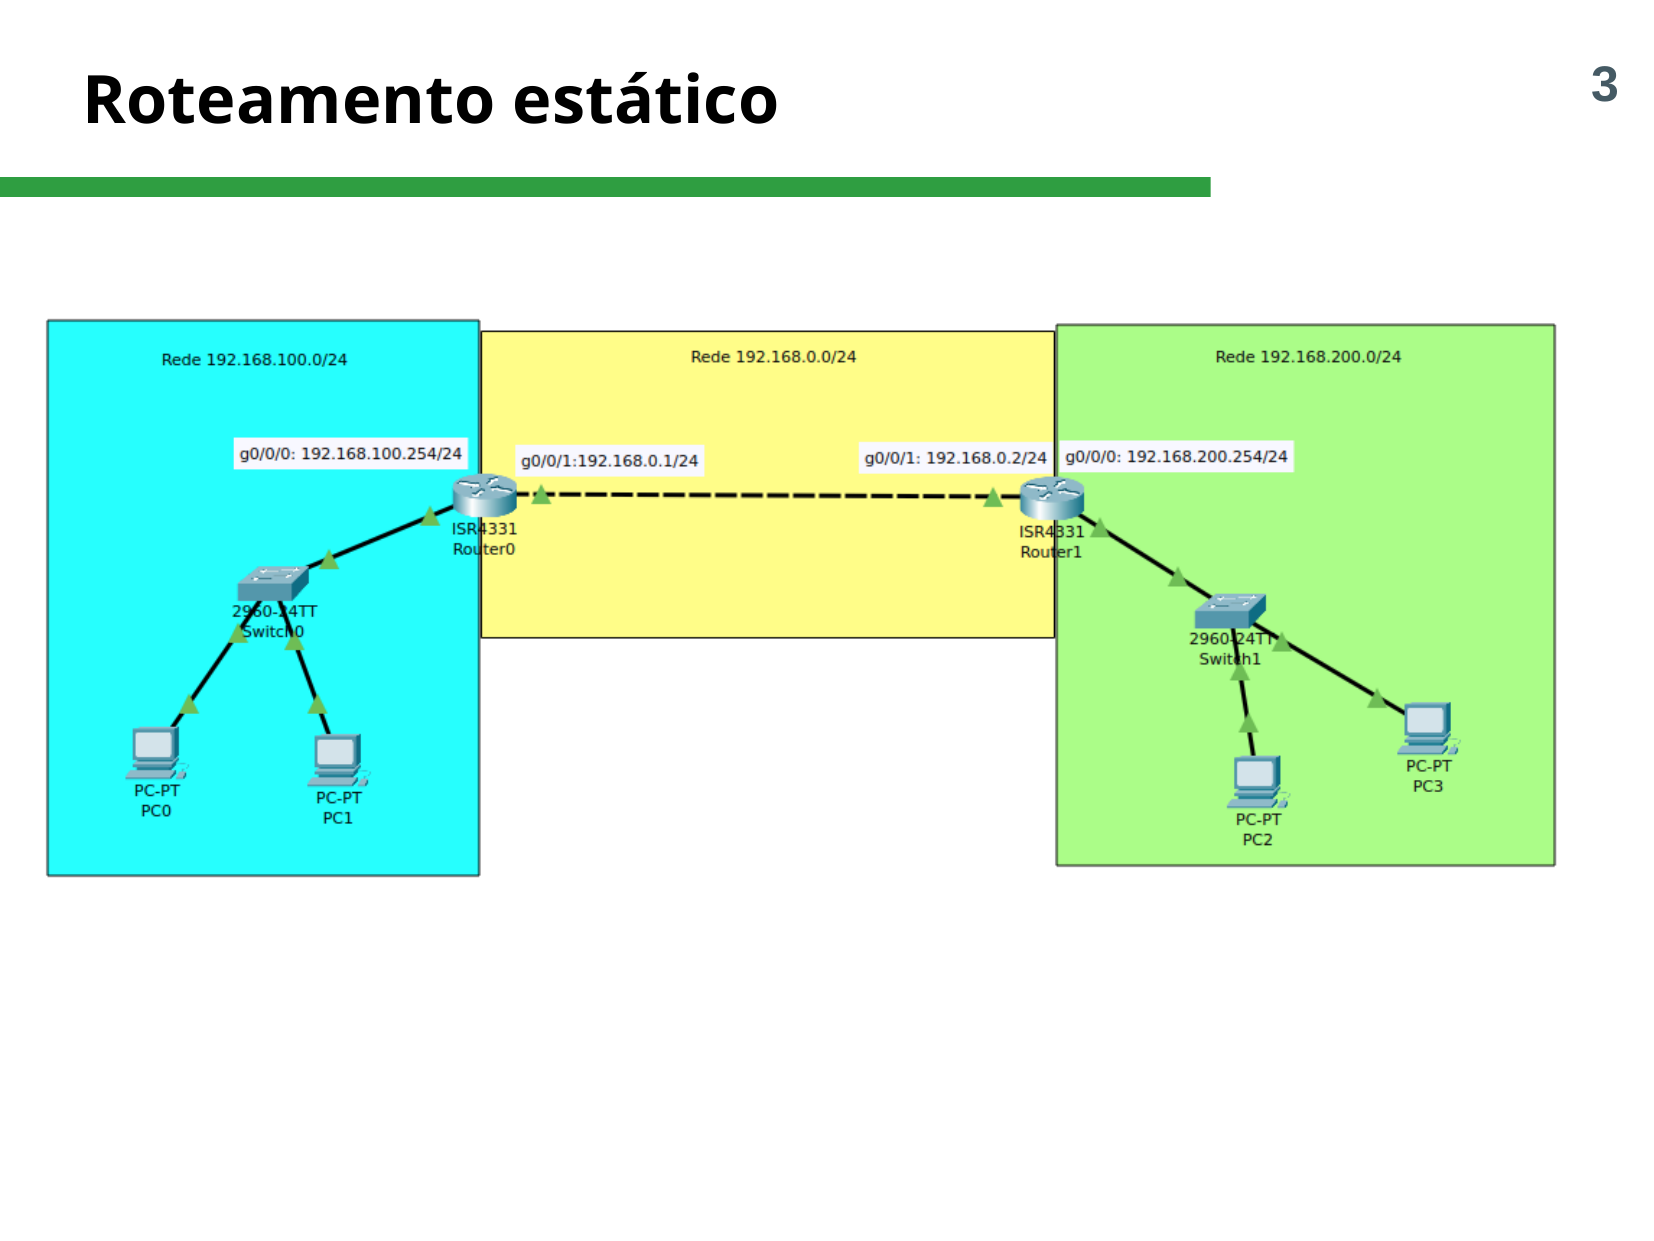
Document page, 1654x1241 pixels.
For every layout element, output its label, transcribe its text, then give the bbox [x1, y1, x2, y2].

picture [42, 312, 1565, 886]
title Roteamento estático [82, 0, 1152, 202]
